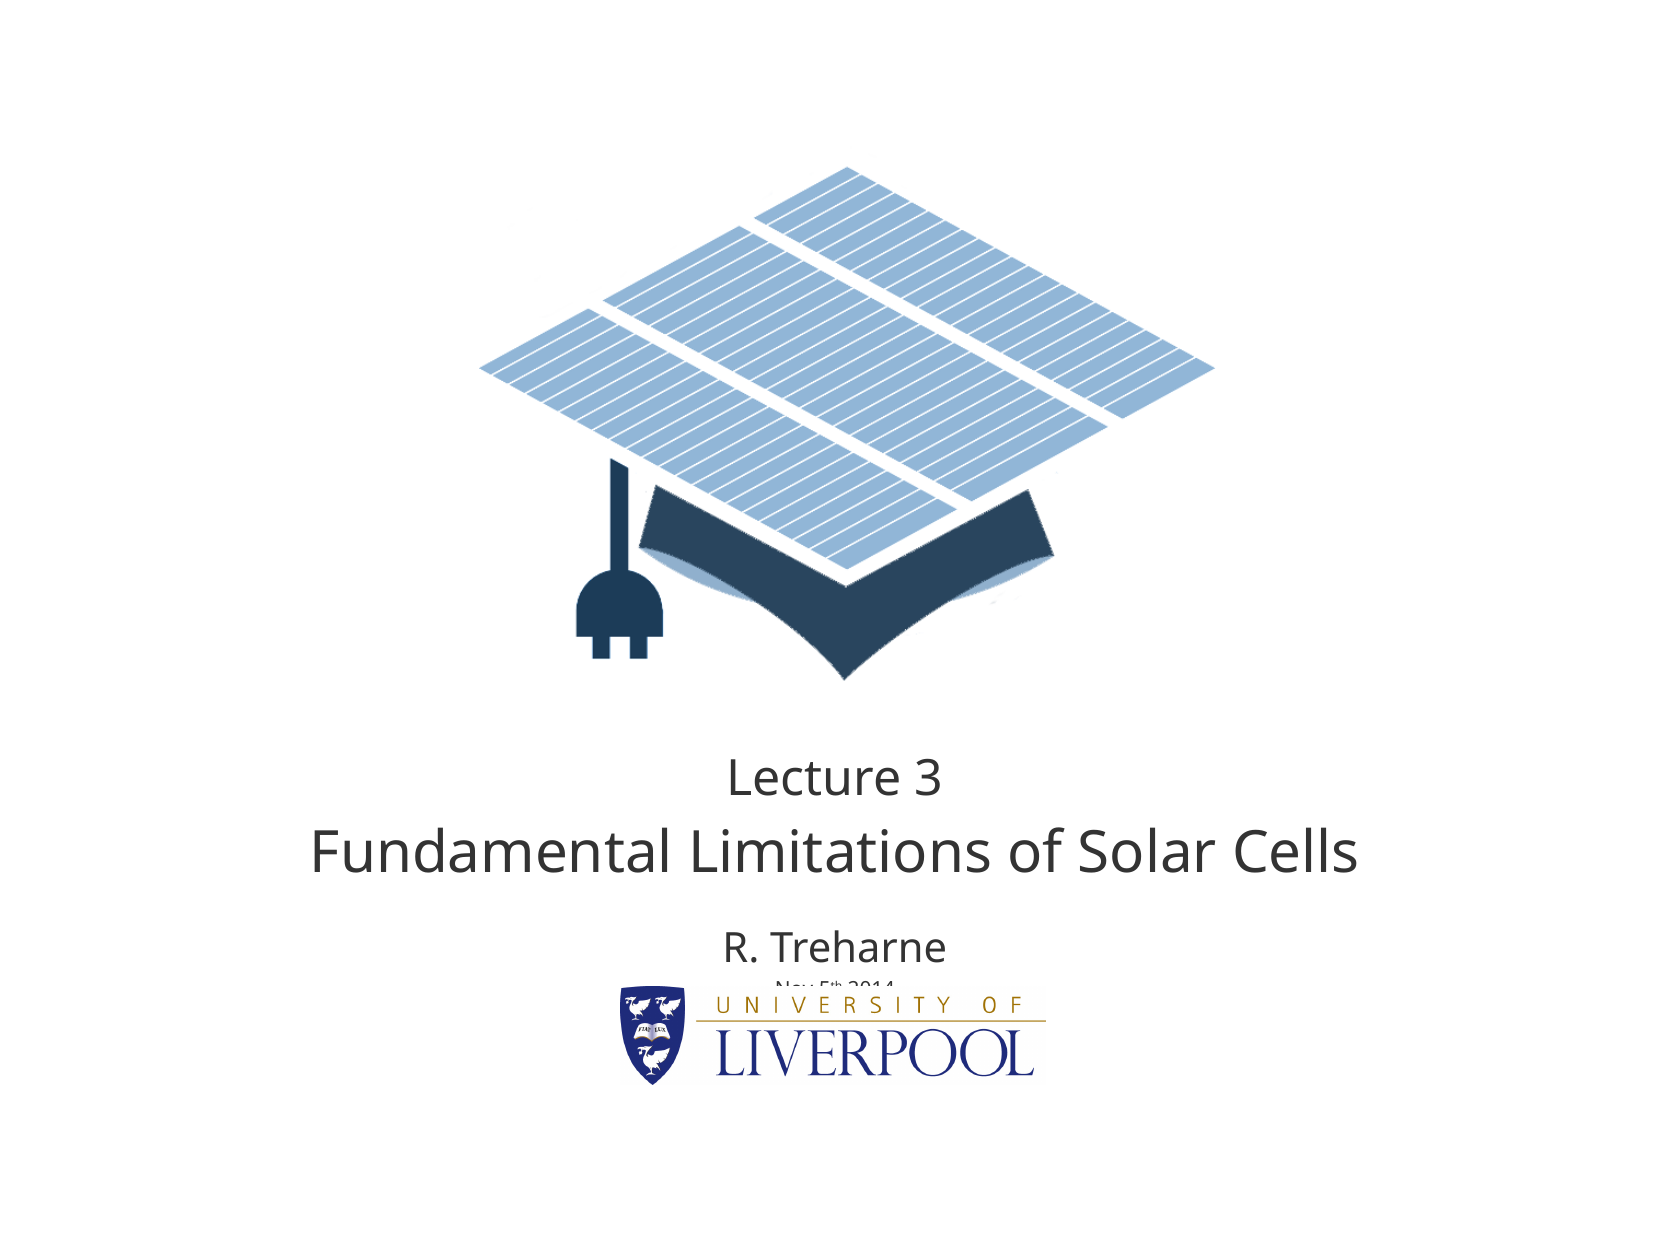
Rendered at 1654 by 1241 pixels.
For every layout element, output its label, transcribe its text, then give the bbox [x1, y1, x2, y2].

picture [620, 986, 1046, 1085]
text_box Lecture 3 Fundamental Limitations of Solar Cells R. Treharne Nov 5th 2014 [295, 734, 1365, 975]
picture [454, 41, 1229, 734]
